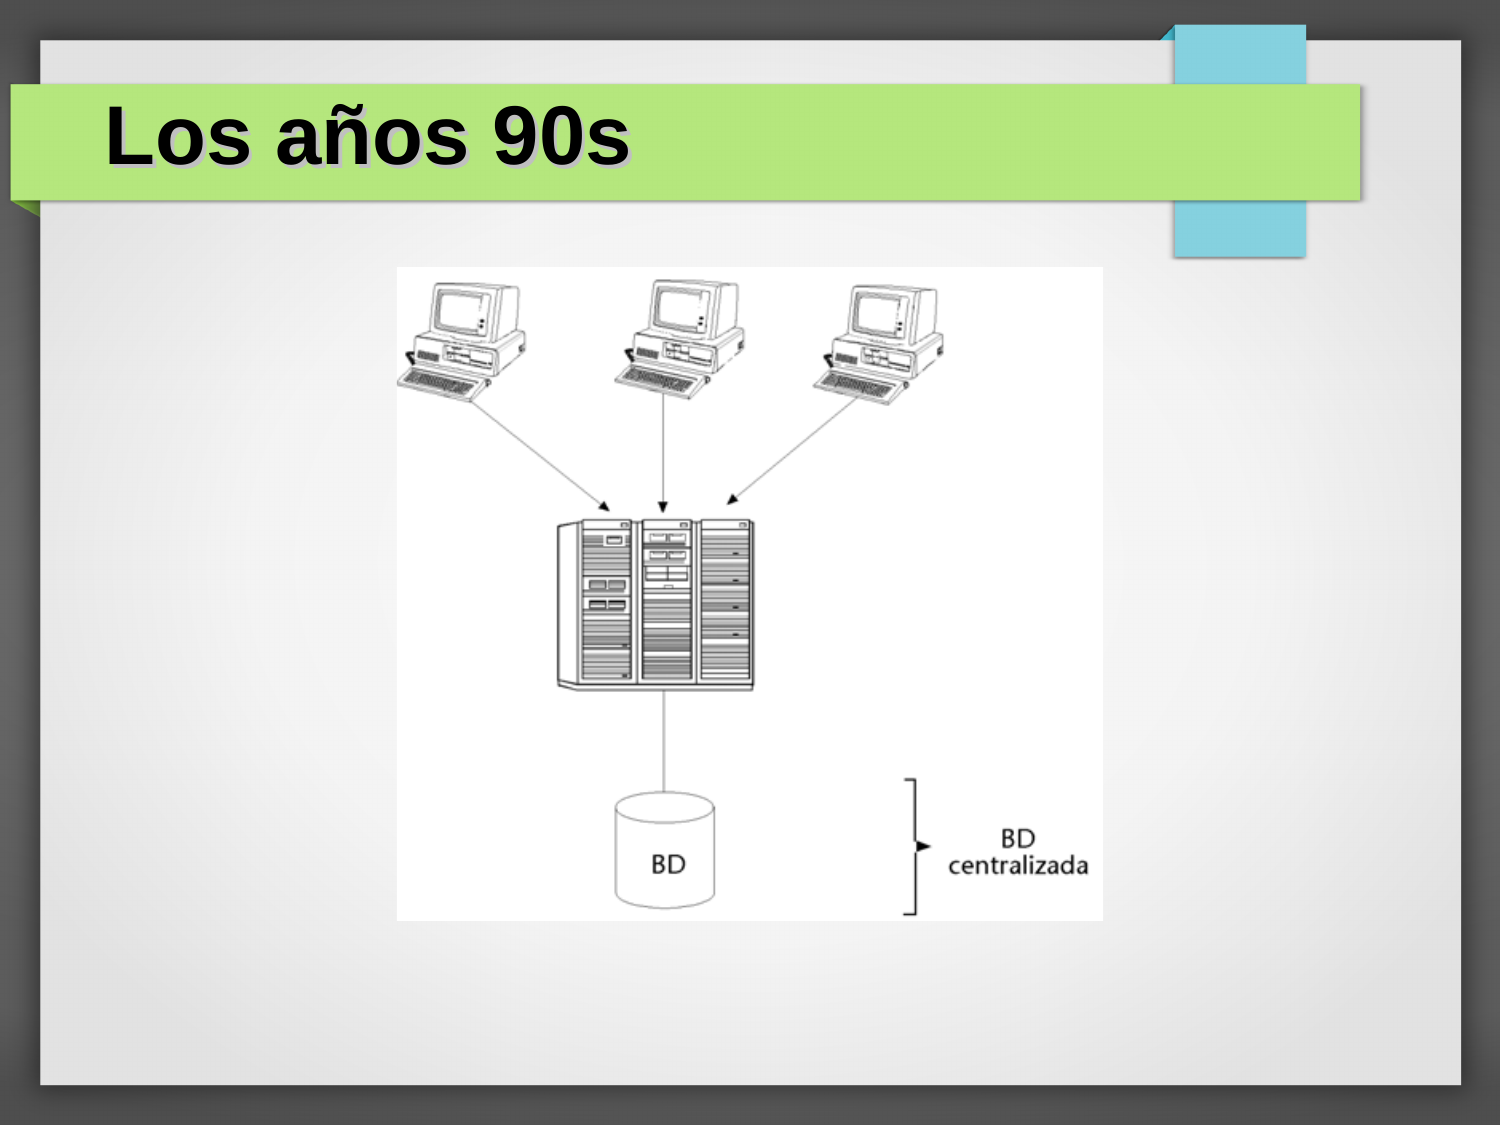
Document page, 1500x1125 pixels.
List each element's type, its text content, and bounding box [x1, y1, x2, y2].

picture [0, 0, 1500, 1125]
title Los años 90s [75, 85, 1147, 193]
